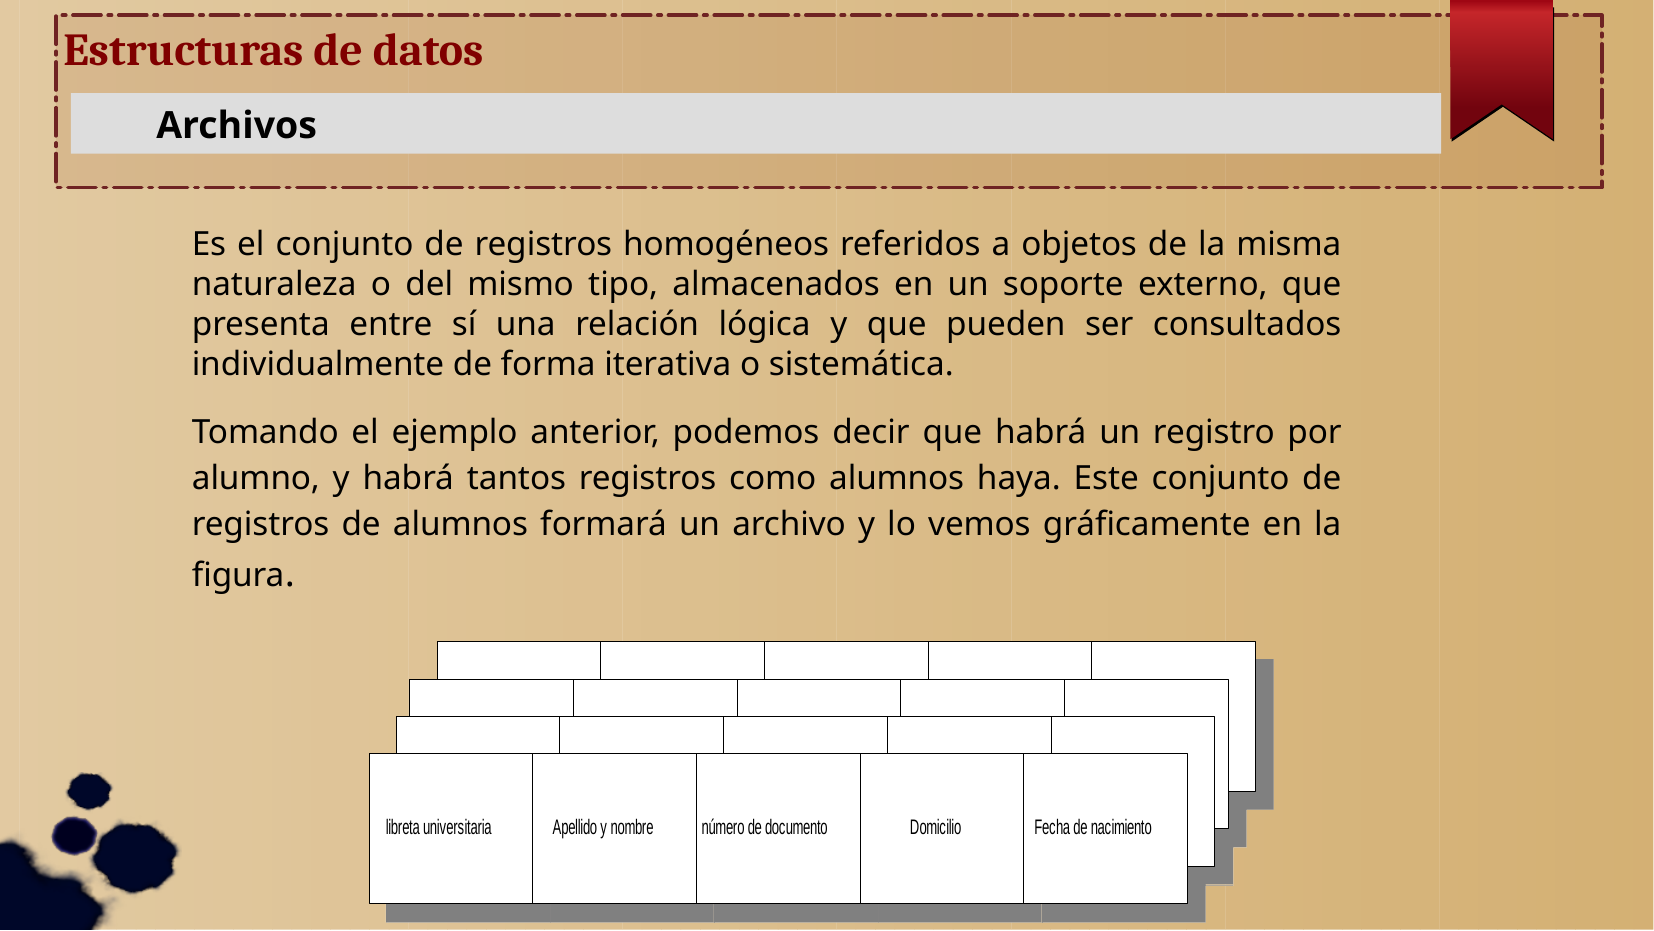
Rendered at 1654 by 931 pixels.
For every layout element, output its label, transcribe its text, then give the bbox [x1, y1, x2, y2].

text_box Estructuras de datos [63, 23, 626, 78]
picture [366, 637, 1258, 907]
text_box Archivos [70, 93, 1442, 154]
text_box Es el conjunto de registros homogéneos referidos a objetos de la misma naturaleza o del mismo tipo, almacenados en un soporte externo, que presenta entre sí una relación lógica y que pueden ser consultados individualmente de forma iterativa o sistemática. Tomando el ejemplo anterior, podemos decir que habrá un registro por alumno, y habrá tantos registros como alumnos haya. Este conjunto de registros de alumnos formará un archivo y lo vemos gráficamente en la figura. [177, 154, 1359, 931]
